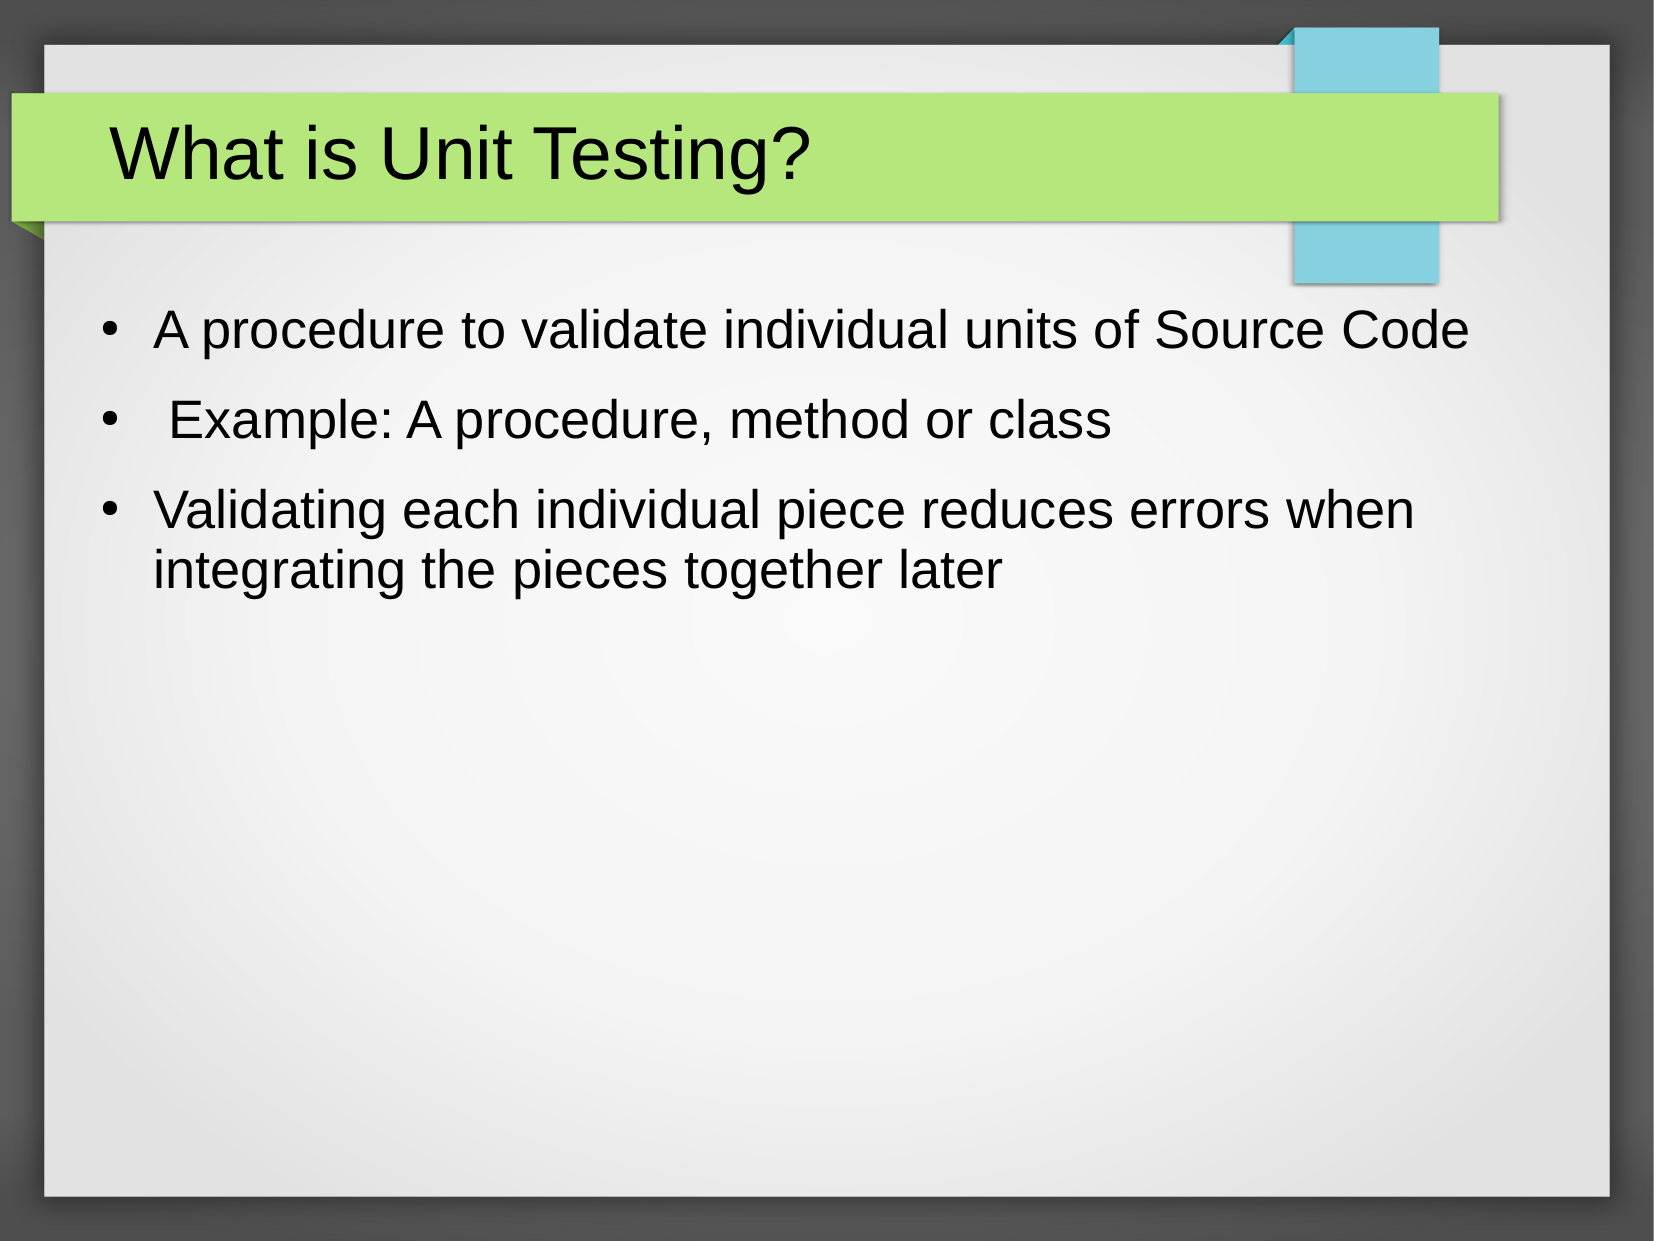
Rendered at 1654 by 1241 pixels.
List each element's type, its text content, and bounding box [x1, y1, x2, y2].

picture [0, 0, 1654, 1241]
title What is Unit Testing? [82, 94, 1264, 213]
list A procedure to validate individual units of Source Code Example: A procedure, method or class Validating each individual piece reduces errors when integrating the pieces together later [82, 299, 1654, 1241]
